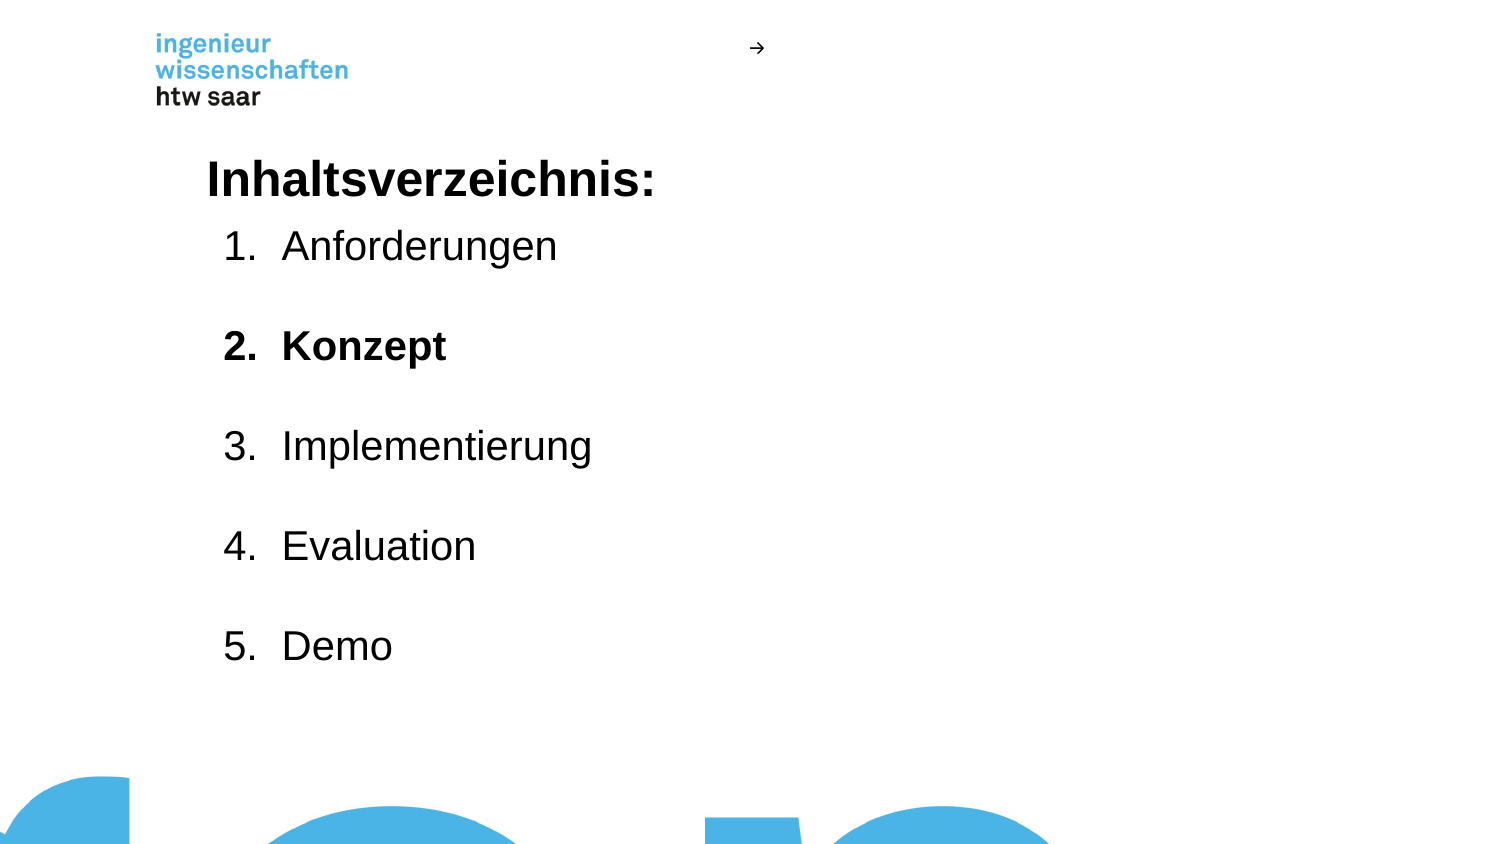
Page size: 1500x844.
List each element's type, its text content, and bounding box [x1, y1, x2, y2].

picture [0, 0, 1125, 844]
list Anforderungen Konzept Implementierung Evaluation Demo [200, 212, 1271, 728]
title Inhaltsverzeichnis: [200, 140, 1271, 212]
